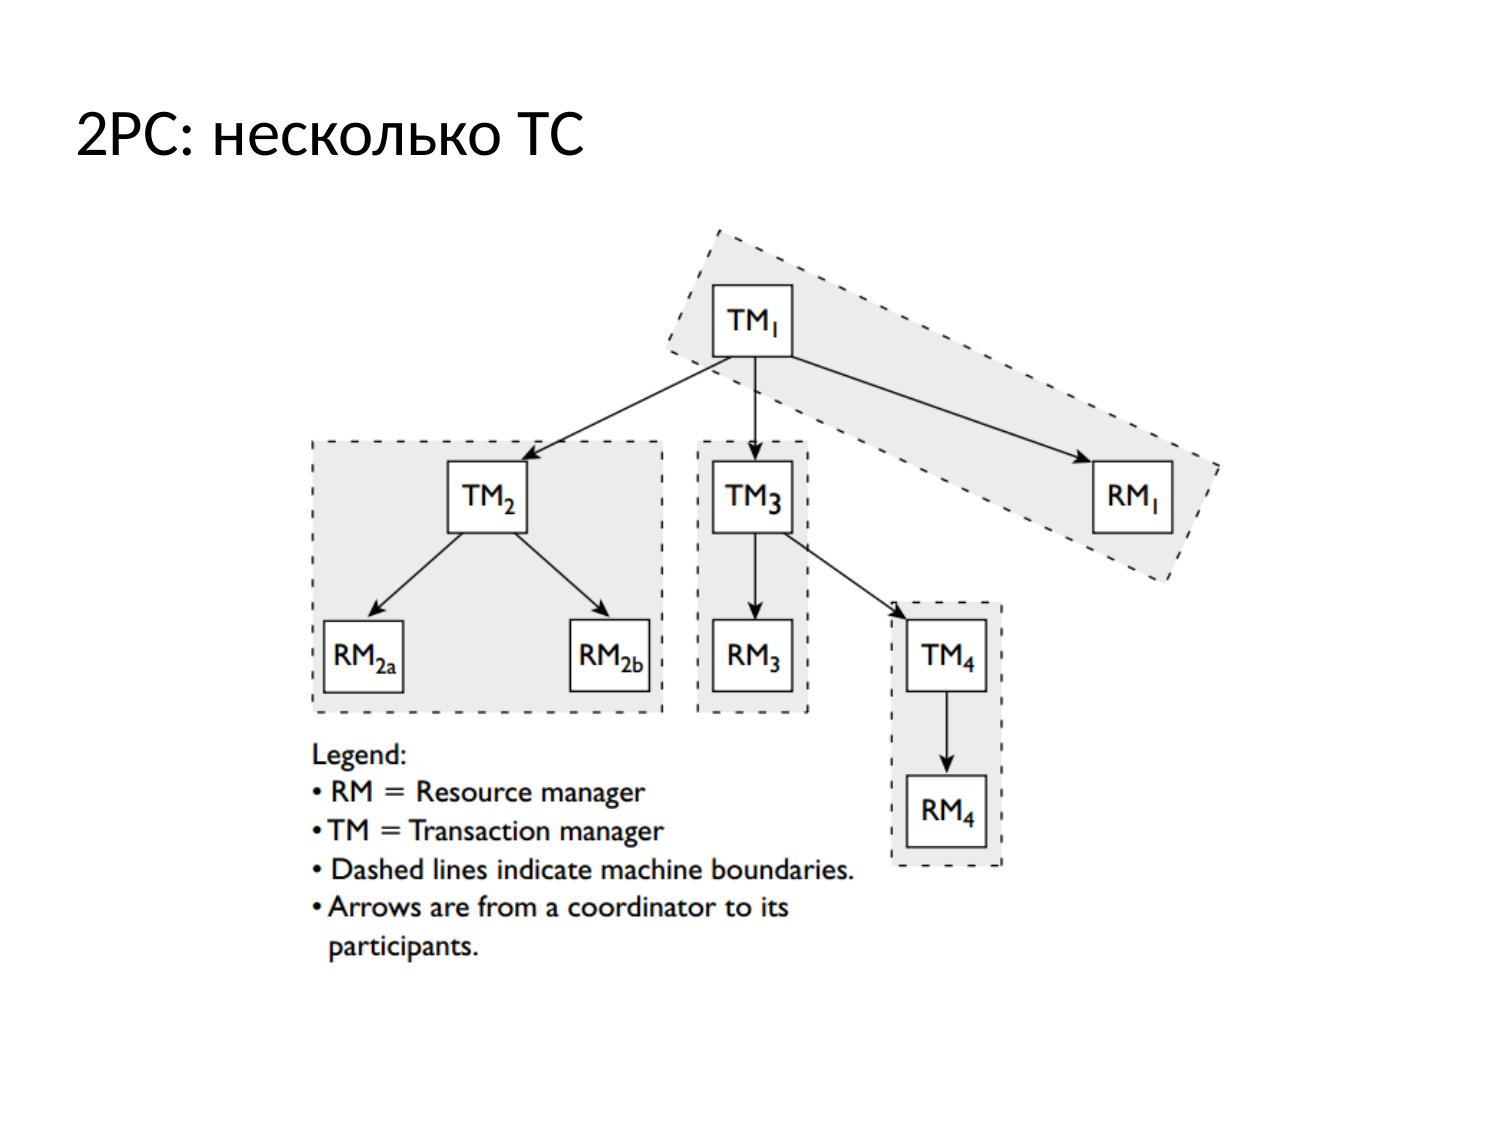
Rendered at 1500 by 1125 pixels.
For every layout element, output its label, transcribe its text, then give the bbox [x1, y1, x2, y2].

title 2PC: несколько TC [75, 45, 1425, 233]
picture [283, 217, 1243, 977]
